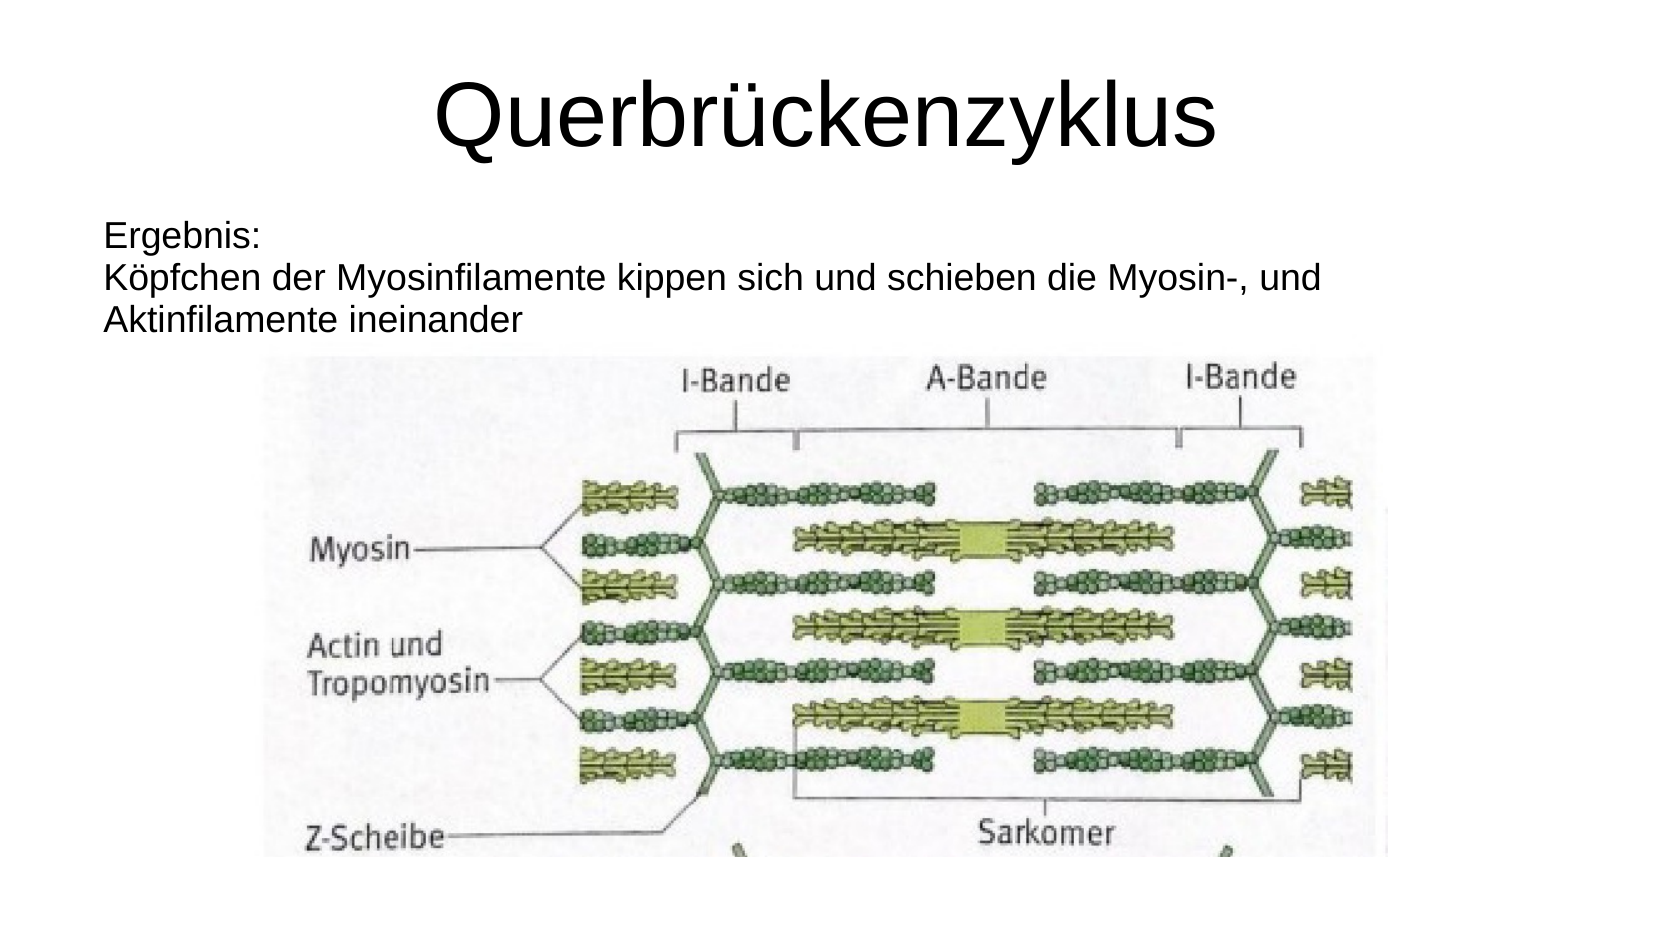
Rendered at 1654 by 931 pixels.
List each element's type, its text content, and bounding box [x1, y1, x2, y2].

picture [202, 348, 1388, 857]
text_box Ergebnis: Köpfchen der Myosinfilamente kippen sich und schieben die Myosin-, und Aktinfilamente ineinander [88, 206, 1565, 348]
title Querbrückenzyklus [82, 37, 1571, 193]
